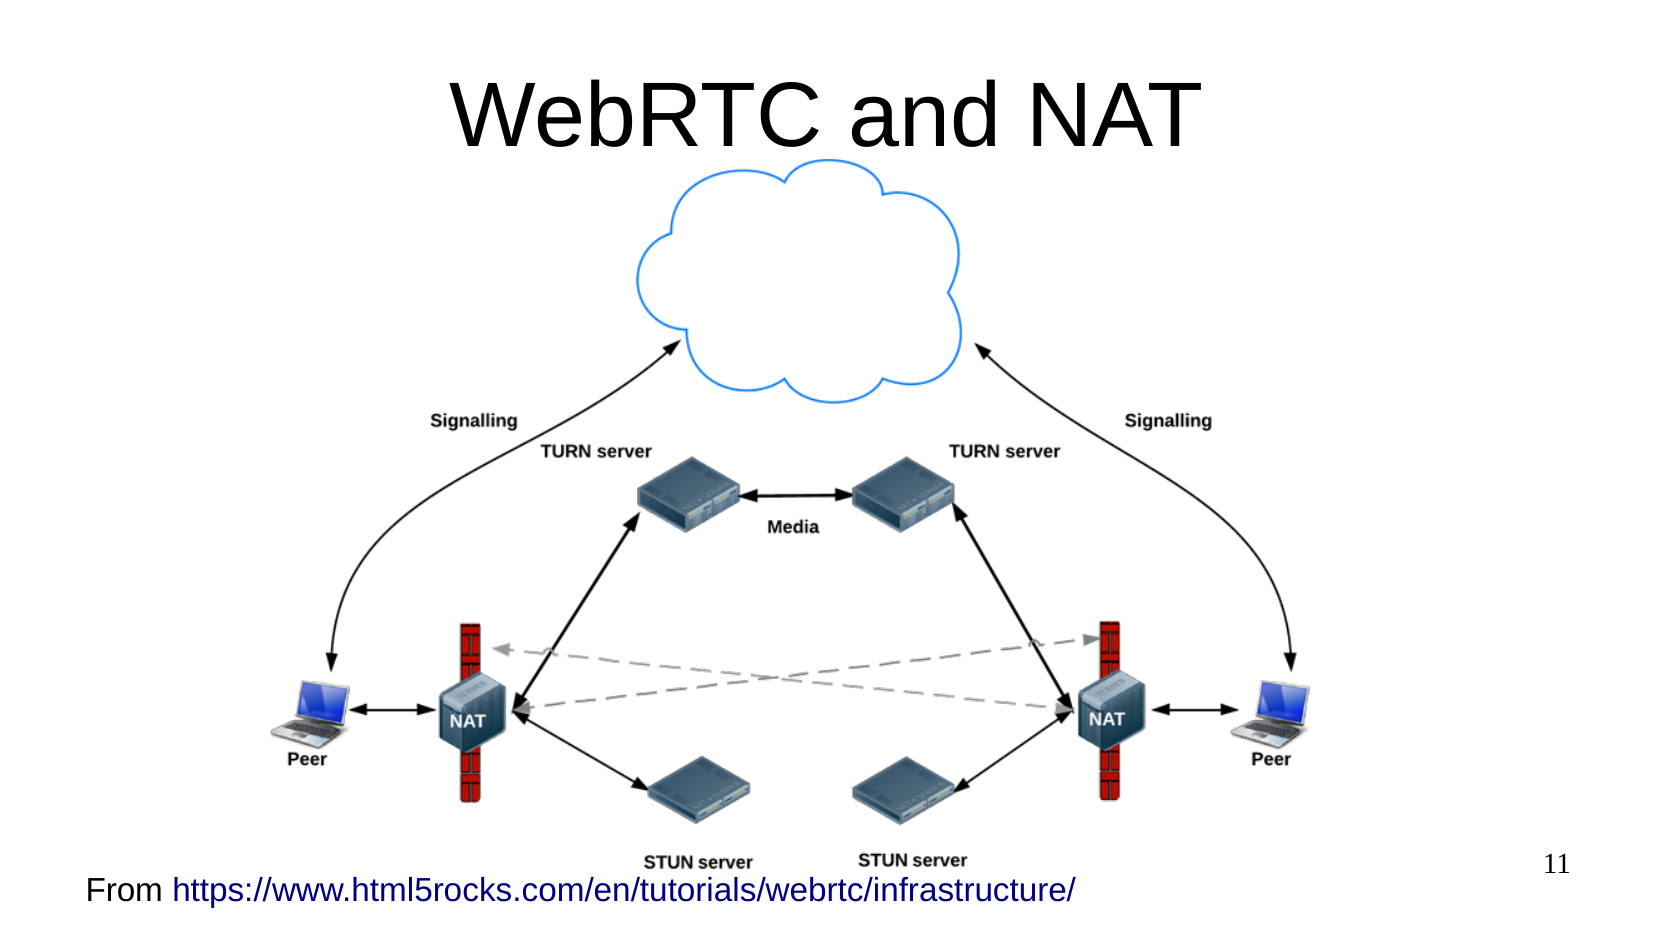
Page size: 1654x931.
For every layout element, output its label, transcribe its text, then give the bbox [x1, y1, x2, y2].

title WebRTC and NAT [82, 37, 1571, 193]
text_box From https://www.html5rocks.com/en/tutorials/webrtc/infrastructure/ [70, 864, 1252, 931]
picture [270, 159, 1312, 869]
